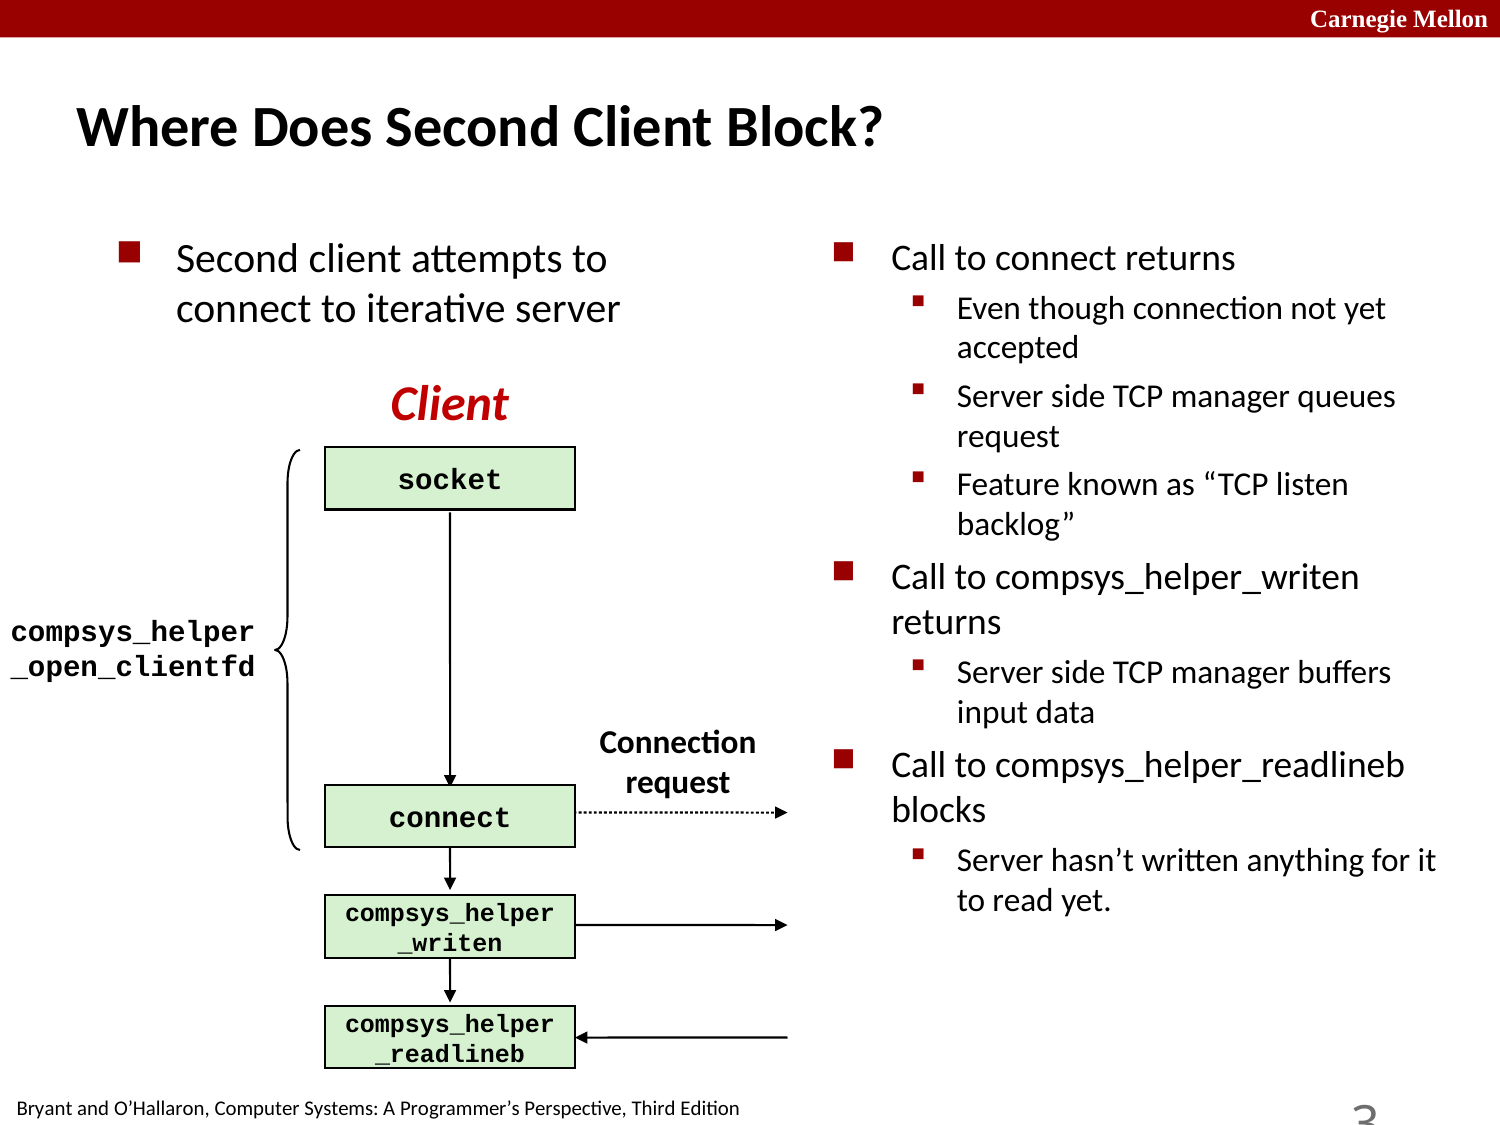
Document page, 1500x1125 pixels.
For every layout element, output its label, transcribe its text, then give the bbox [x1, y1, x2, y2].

text_box socket [324, 447, 575, 510]
list Second client attempts to connect to iterative server [104, 223, 740, 400]
text_box Client [375, 362, 524, 438]
text_box connect [324, 784, 575, 847]
text_box Connection request [584, 713, 772, 808]
text_box compsys_helper _readlineb [324, 1005, 575, 1069]
list Call to connect returns Even though connection not yet accepted Server side TCP manager queues request Feature known as “TCP listen backlog” Call to compsys_helper_writen returns Server side TCP manager buffers input data Call to compsys_helper_readlineb blocks Server hasn’t written anything for it to read yet. [819, 224, 1456, 1041]
title Where Does Second Client Block? [61, 60, 1307, 186]
text_box compsys_helper _open_clientfd [0, 604, 271, 690]
text_box compsys_helper _writen [324, 895, 575, 958]
